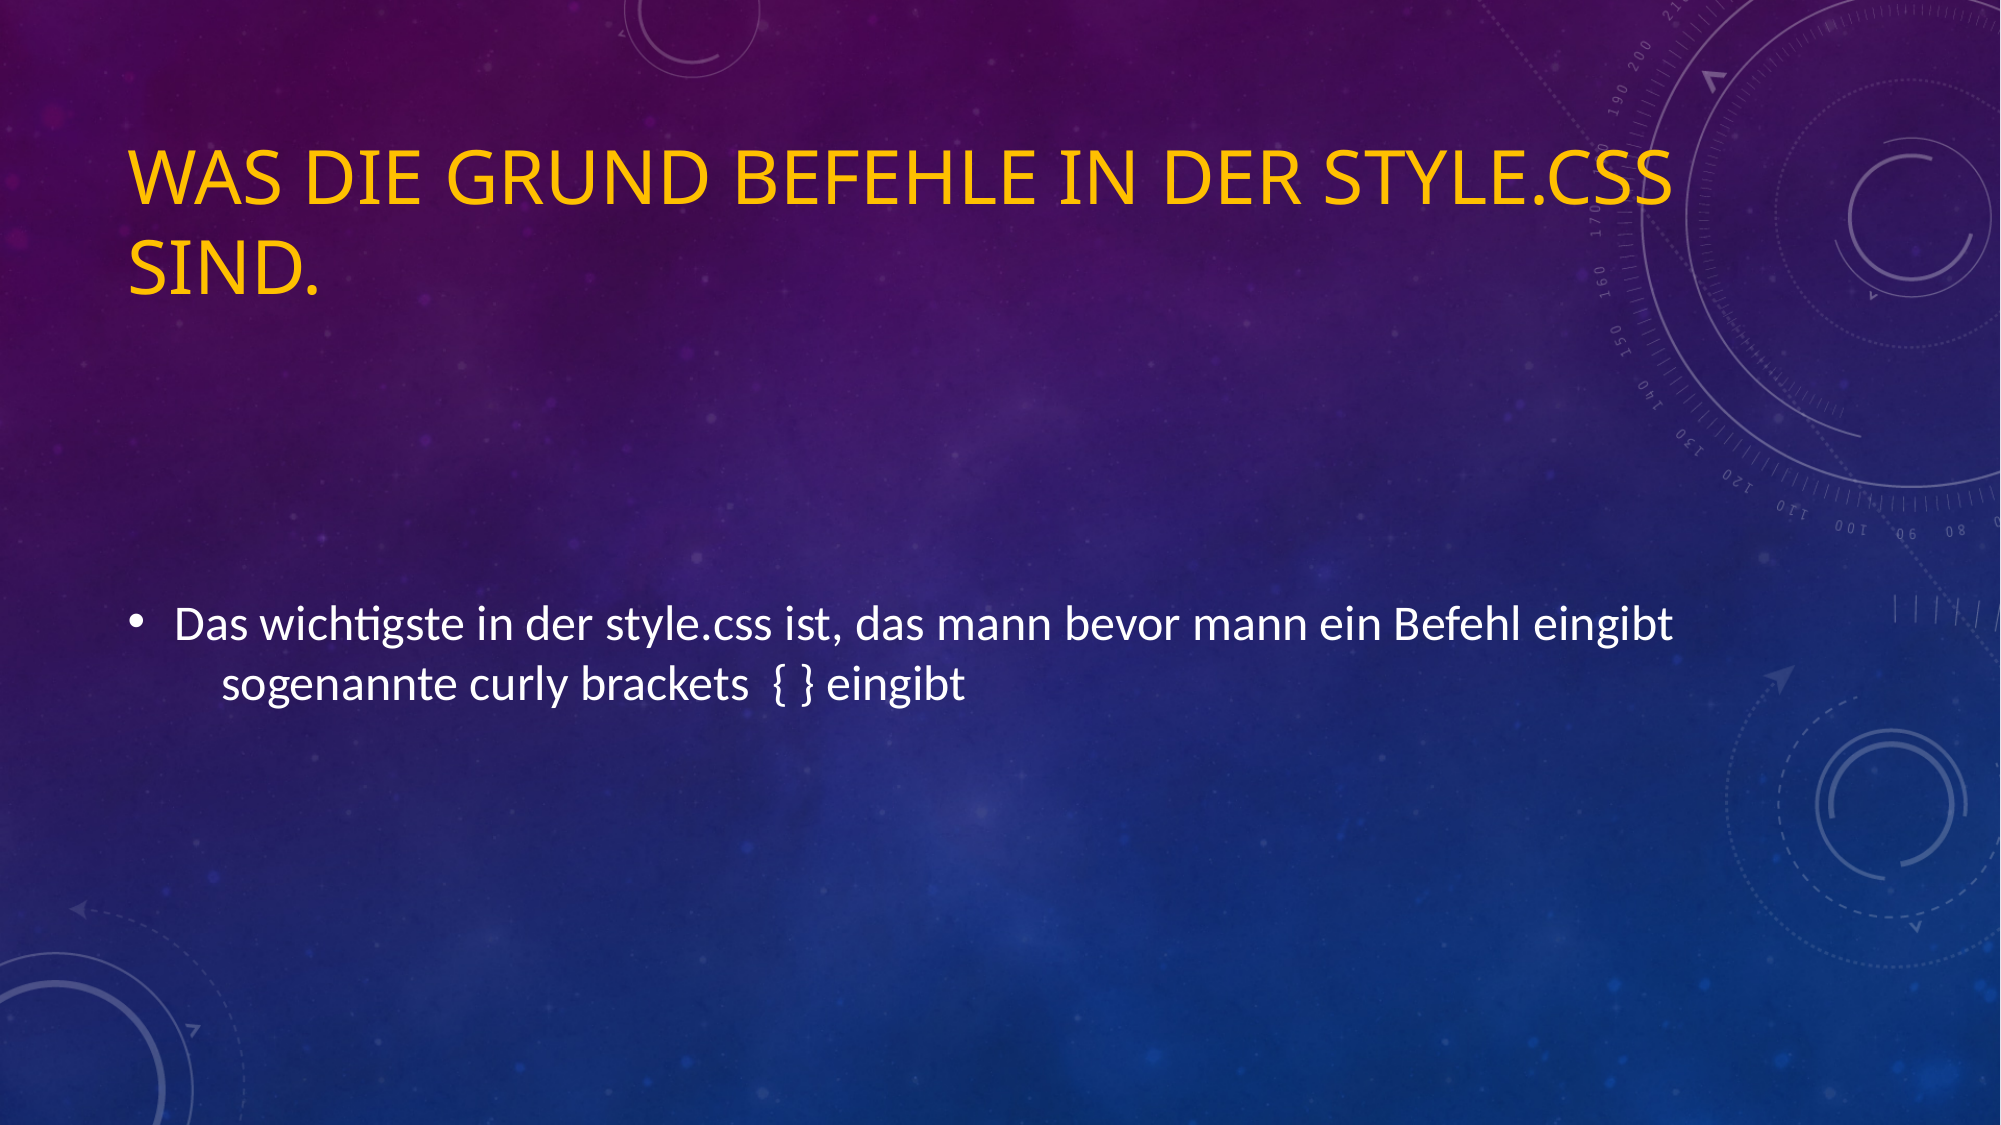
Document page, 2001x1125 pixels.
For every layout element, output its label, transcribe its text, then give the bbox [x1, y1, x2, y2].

title Was die Grund befehle in der style.css sind. [112, 99, 1775, 339]
list Das wichtigste in der style.css ist, das mann bevor mann ein Befehl eingibt sogenannte curly brackets { } eingibt [112, 351, 1775, 950]
